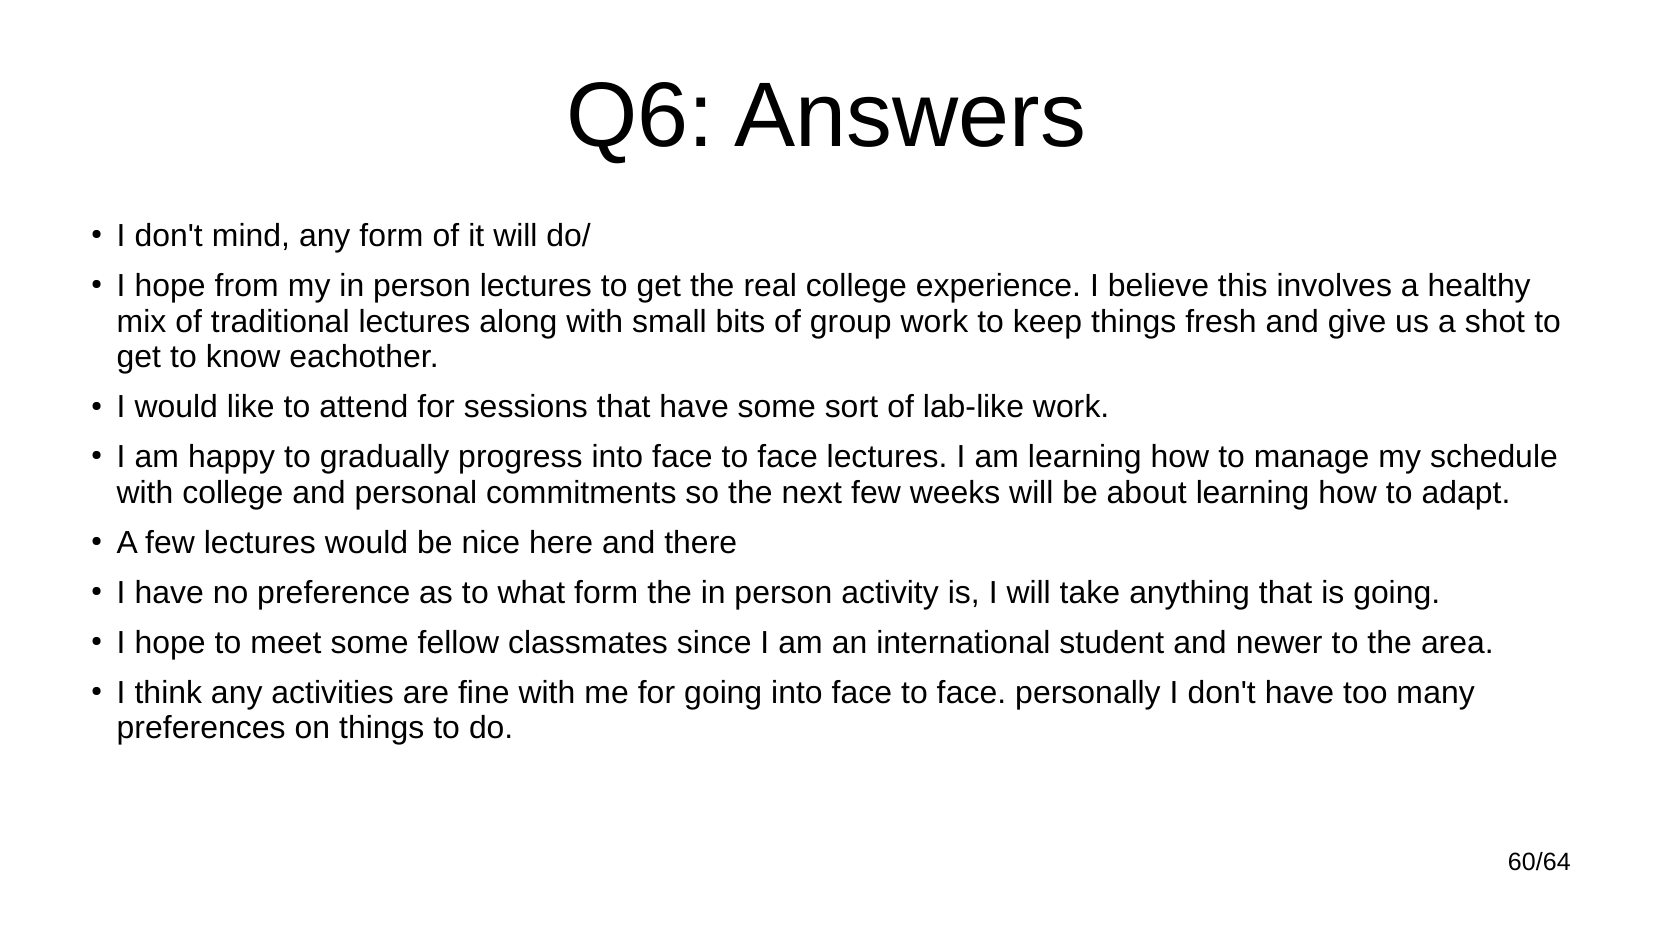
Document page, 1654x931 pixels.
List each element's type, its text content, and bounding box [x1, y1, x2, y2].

list I don't mind, any form of it will do/ I hope from my in person lectures to get the real college experience. I believe this involves a healthy mix of traditional lectures along with small bits of group work to keep things fresh and give us a shot to get to know eachother. I would like to attend for sessions that have some sort of lab-like work. I am happy to gradually progress into face to face lectures. I am learning how to manage my schedule with college and personal commitments so the next few weeks will be about learning how to adapt. A few lectures would be nice here and there I have no preference as to what form the in person activity is, I will take anything that is going. I hope to meet some fellow classmates since I am an international student and newer to the area. I think any activities are fine with me for going into face to face. personally I don't have too many preferences on things to do. [82, 217, 1571, 758]
title Q6: Answers [82, 37, 1571, 193]
